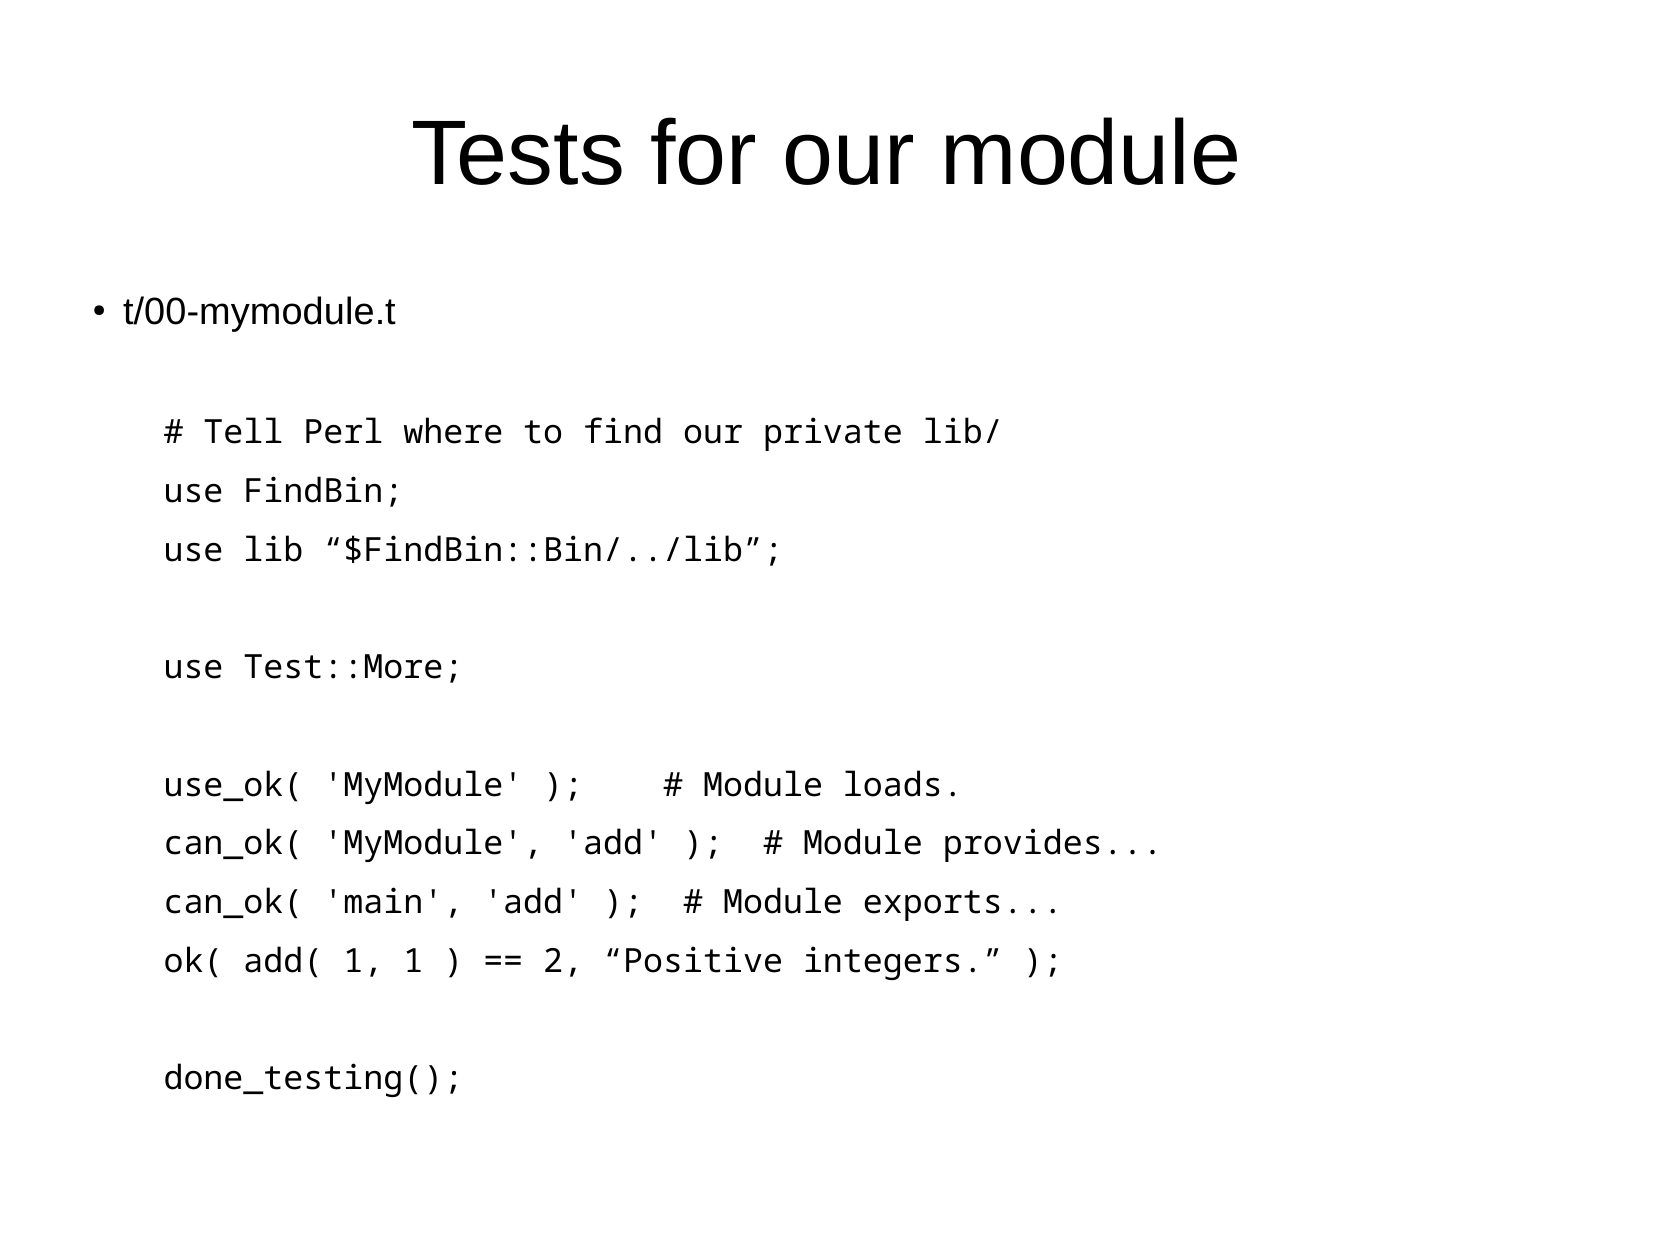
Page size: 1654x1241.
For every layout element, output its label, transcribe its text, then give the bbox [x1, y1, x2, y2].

title Tests for our module [82, 49, 1571, 257]
list t/00-mymodule.t # Tell Perl where to find our private lib/ use FindBin; use lib “$FindBin::Bin/../lib”; use Test::More; use_ok( 'MyModule' ); # Module loads. can_ok( 'MyModule', 'add' ); # Module provides... can_ok( 'main', 'add' ); # Module exports... ok( add( 1, 1 ) == 2, “Positive integers.” ); done_testing(); [82, 290, 1571, 1111]
